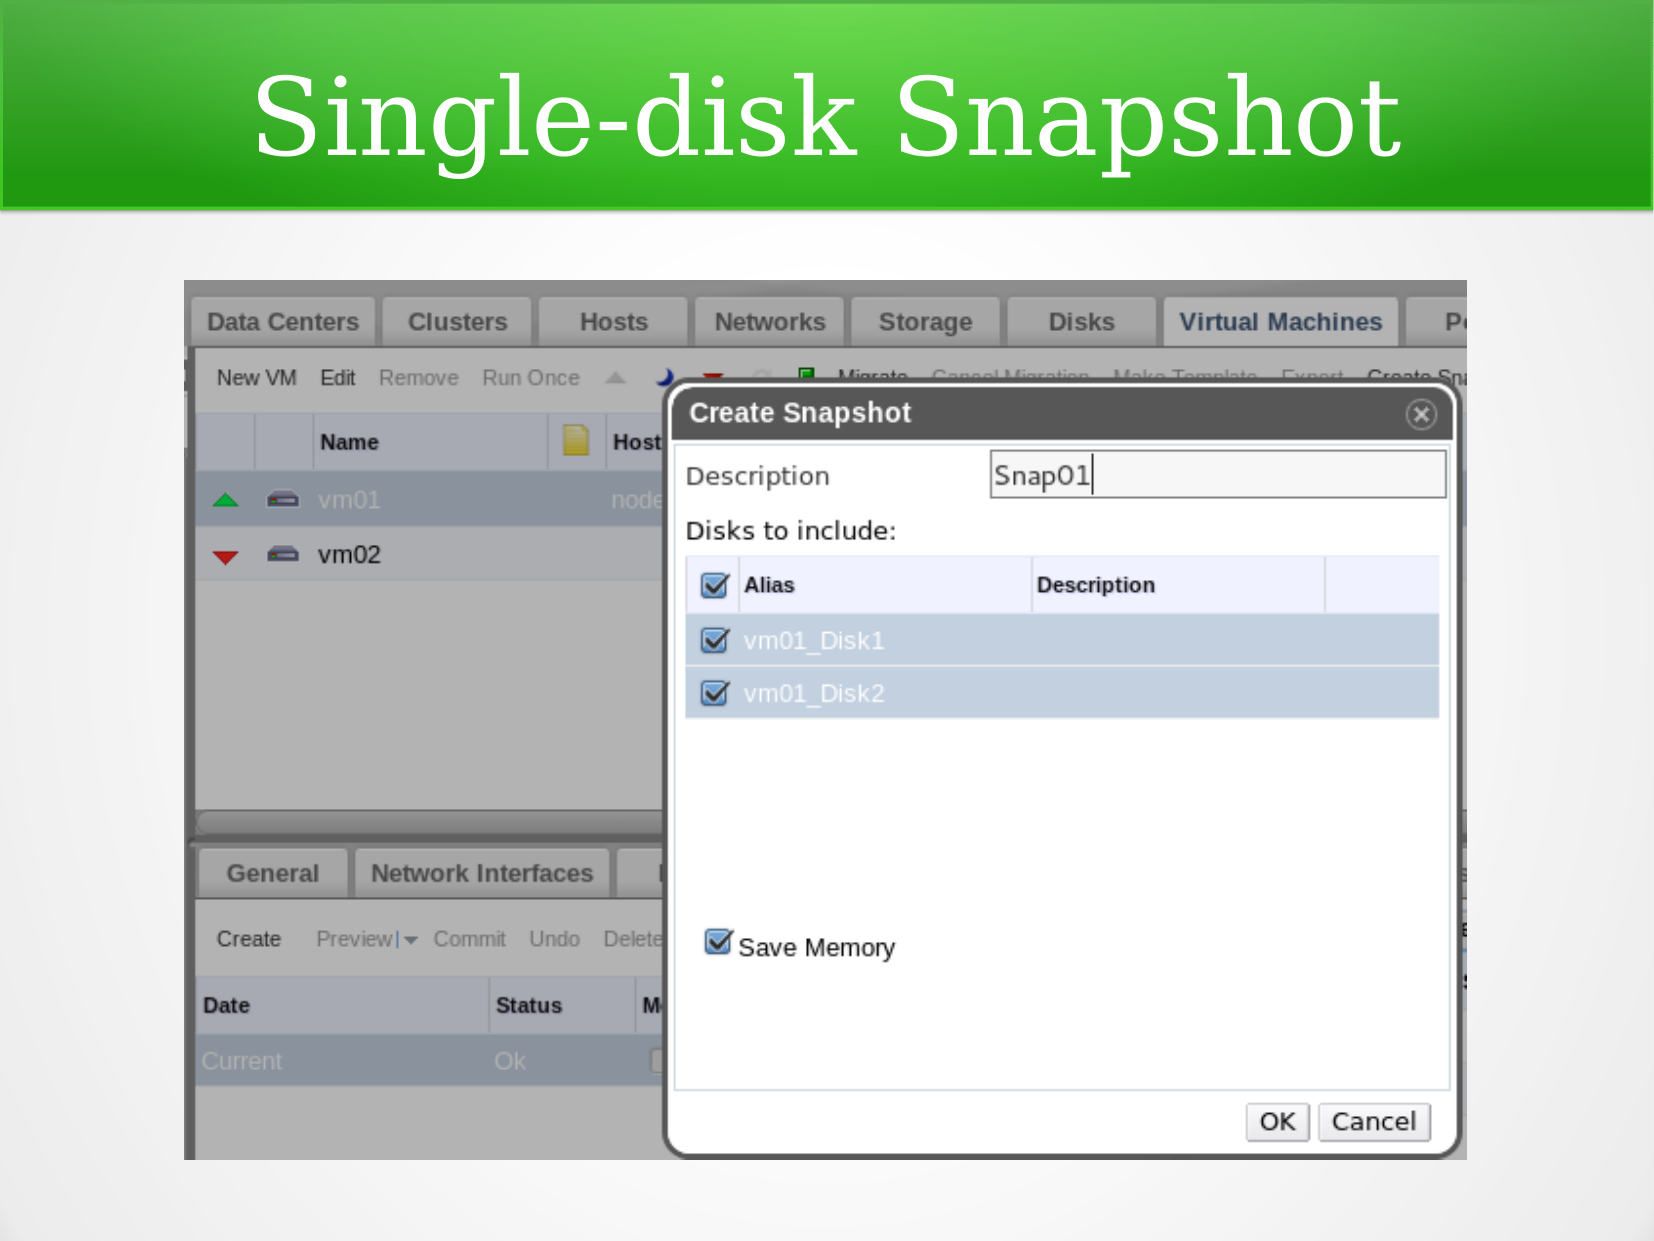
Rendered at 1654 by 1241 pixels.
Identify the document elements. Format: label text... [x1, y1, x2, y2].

picture [184, 280, 1467, 1160]
title Single-disk Snapshot [82, 47, 1571, 189]
